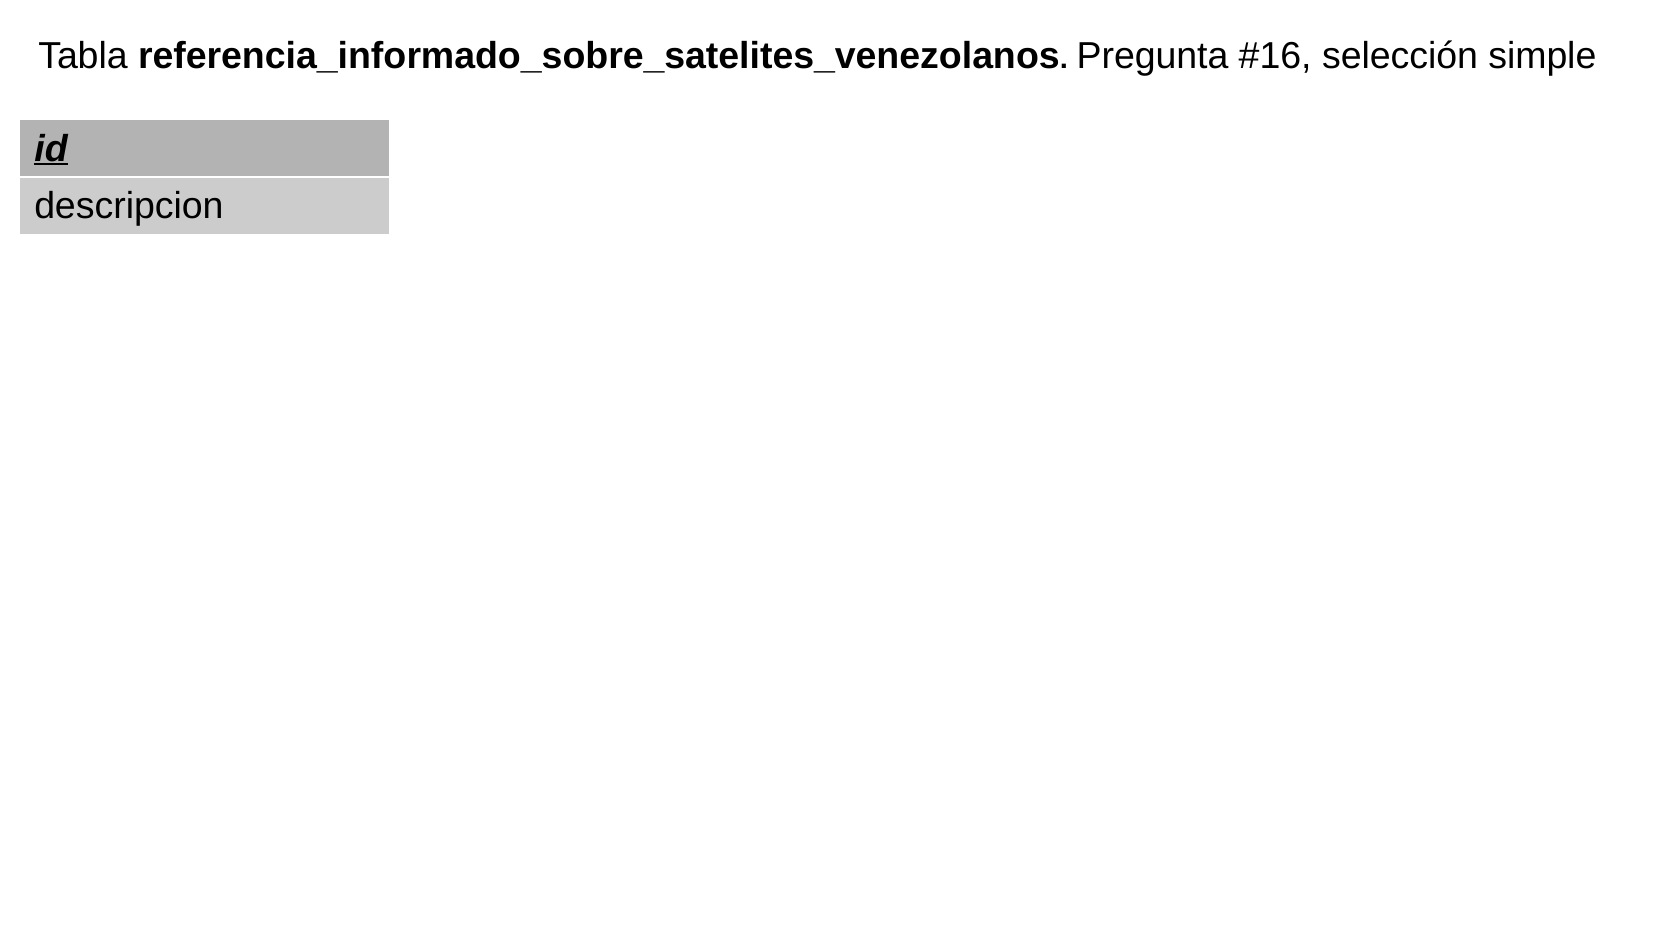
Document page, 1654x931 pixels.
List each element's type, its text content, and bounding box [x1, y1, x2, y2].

table_cell descripcion [20, 178, 389, 234]
text_box Tabla referencia_informado_sobre_satelites_venezolanos. Pregunta #16, selección simple [23, 23, 1618, 165]
table_header id [20, 120, 389, 176]
